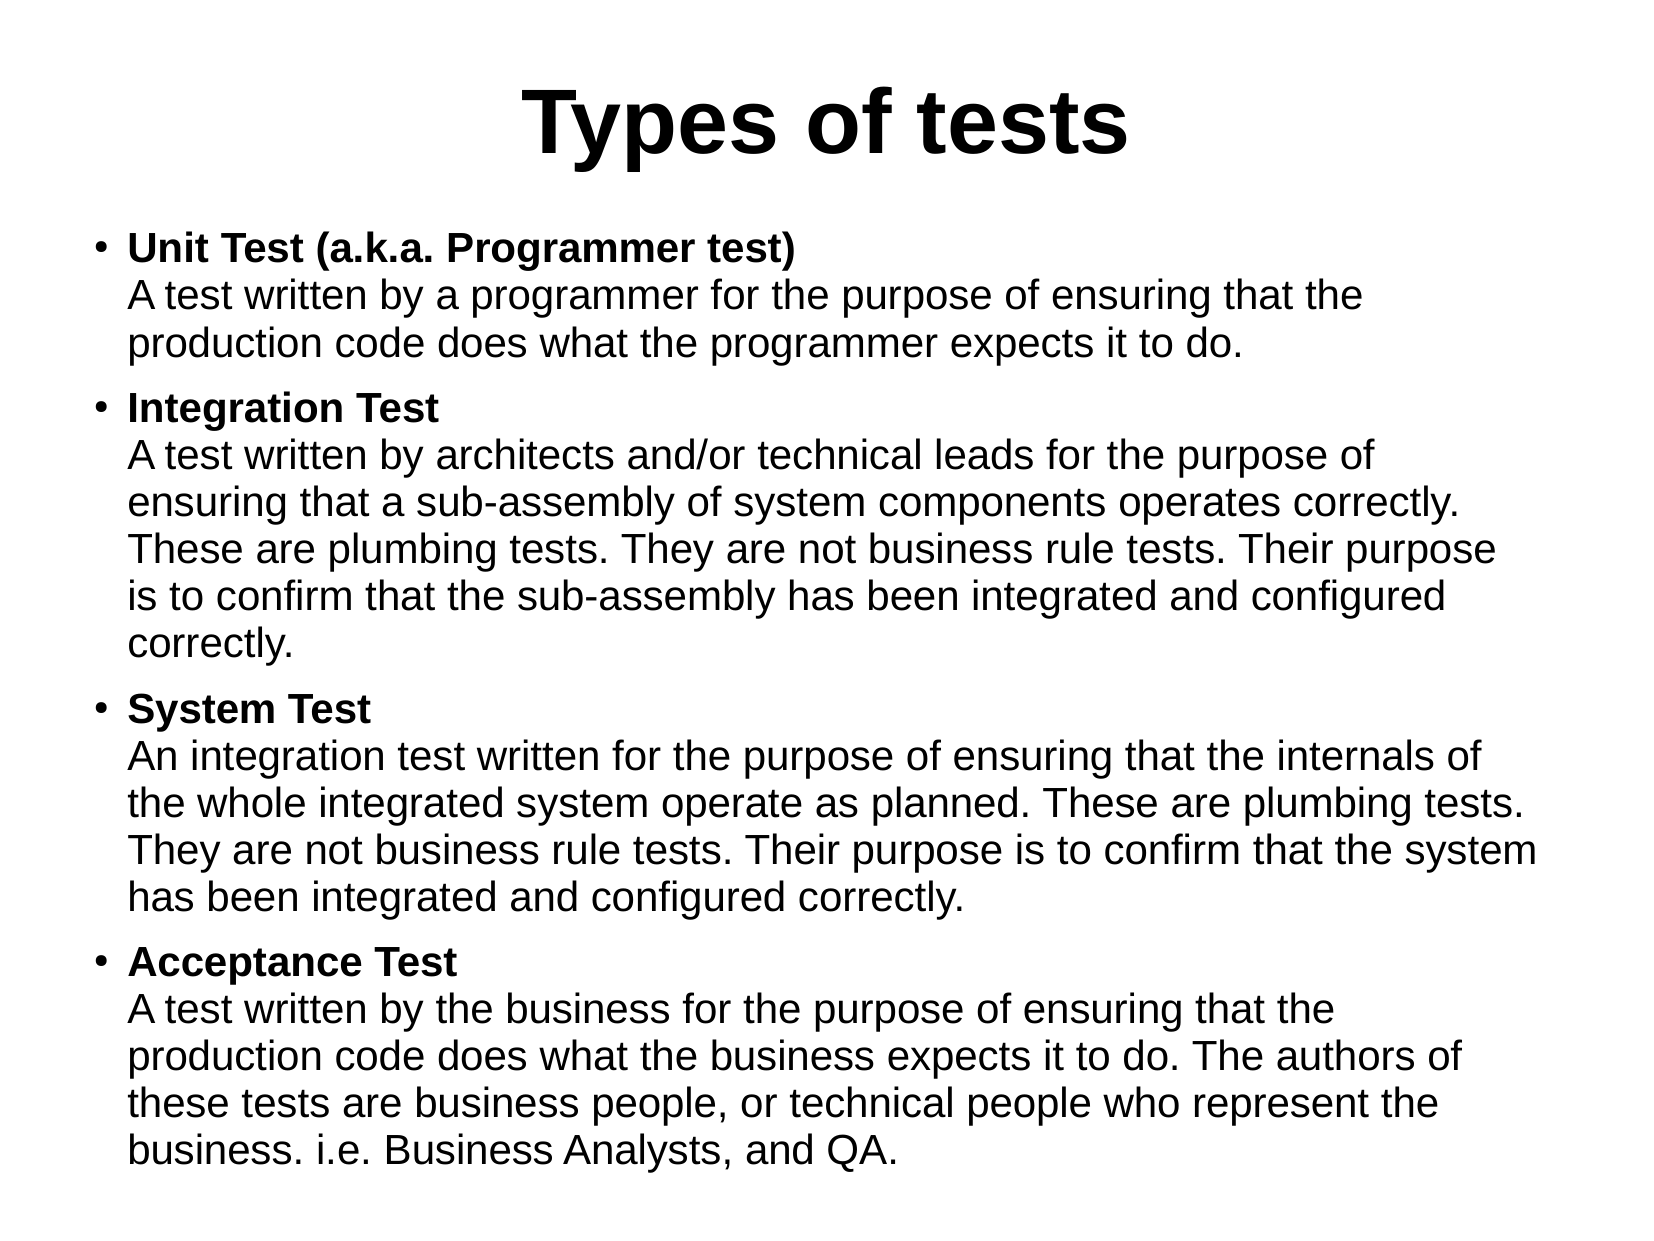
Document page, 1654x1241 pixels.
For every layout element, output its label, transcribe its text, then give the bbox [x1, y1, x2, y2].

title Types of tests [82, 49, 1571, 196]
list Unit Test (a.k.a. Programmer test) A test written by a programmer for the purpose of ensuring that the production code does what the programmer expects it to do. Integration Test A test written by architects and/or technical leads for the purpose of ensuring that a sub-assembly of system components operates correctly. These are plumbing tests. They are not business rule tests. Their purpose is to confirm that the sub-assembly has been integrated and configured correctly. System Test An integration test written for the purpose of ensuring that the internals of the whole integrated system operate as planned. These are plumbing tests. They are not business rule tests. Their purpose is to confirm that the system has been integrated and configured correctly. Acceptance Test A test written by the business for the purpose of ensuring that the production code does what the business expects it to do. The authors of these tests are business people, or technical people who represent the business. i.e. Business Analysts, and QA. [82, 225, 1538, 1186]
